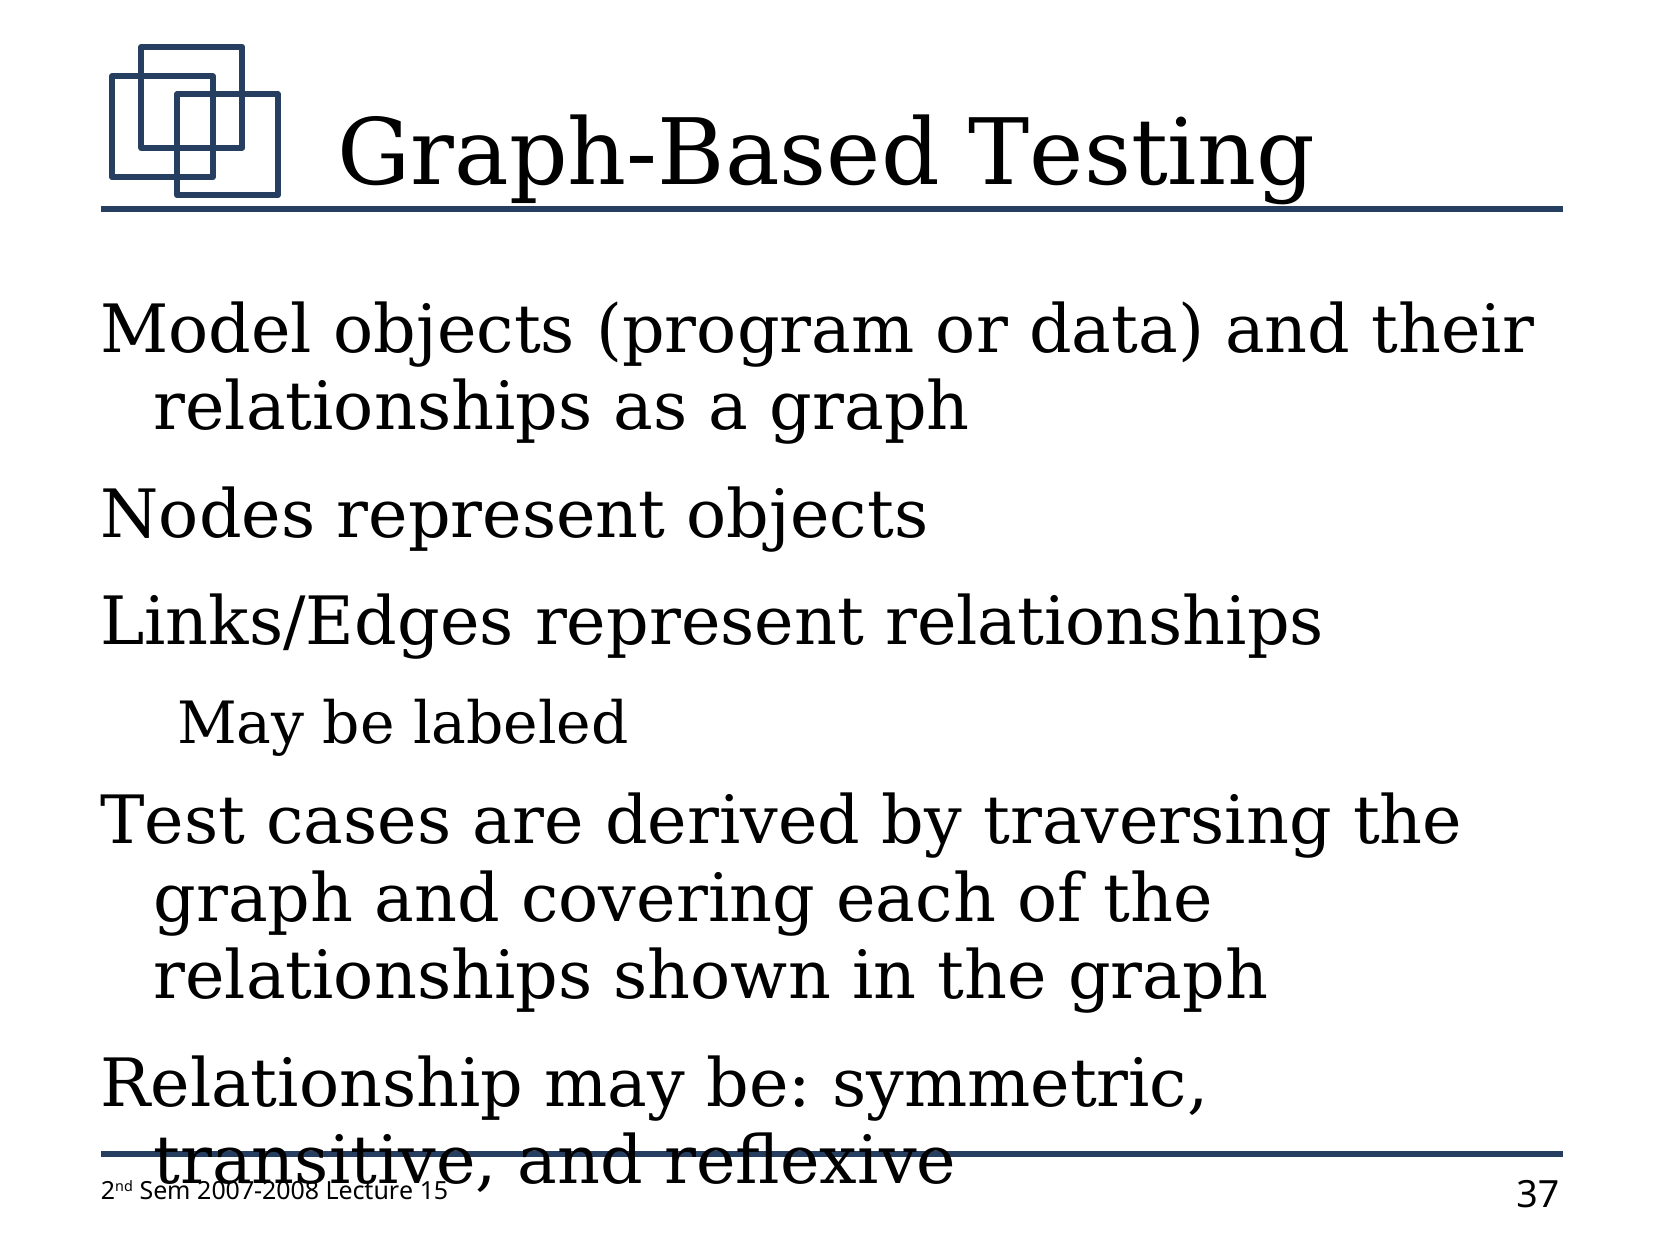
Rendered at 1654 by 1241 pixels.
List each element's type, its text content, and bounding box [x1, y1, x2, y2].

title Graph-Based Testing [82, 49, 1571, 257]
list Model objects (program or data) and their relationships as a graph Nodes represent objects Links/Edges represent relationships May be labeled Test cases are derived by traversing the graph and covering each of the relationships shown in the graph Relationship may be: symmetric, transitive, and reflexive [82, 290, 1571, 1200]
